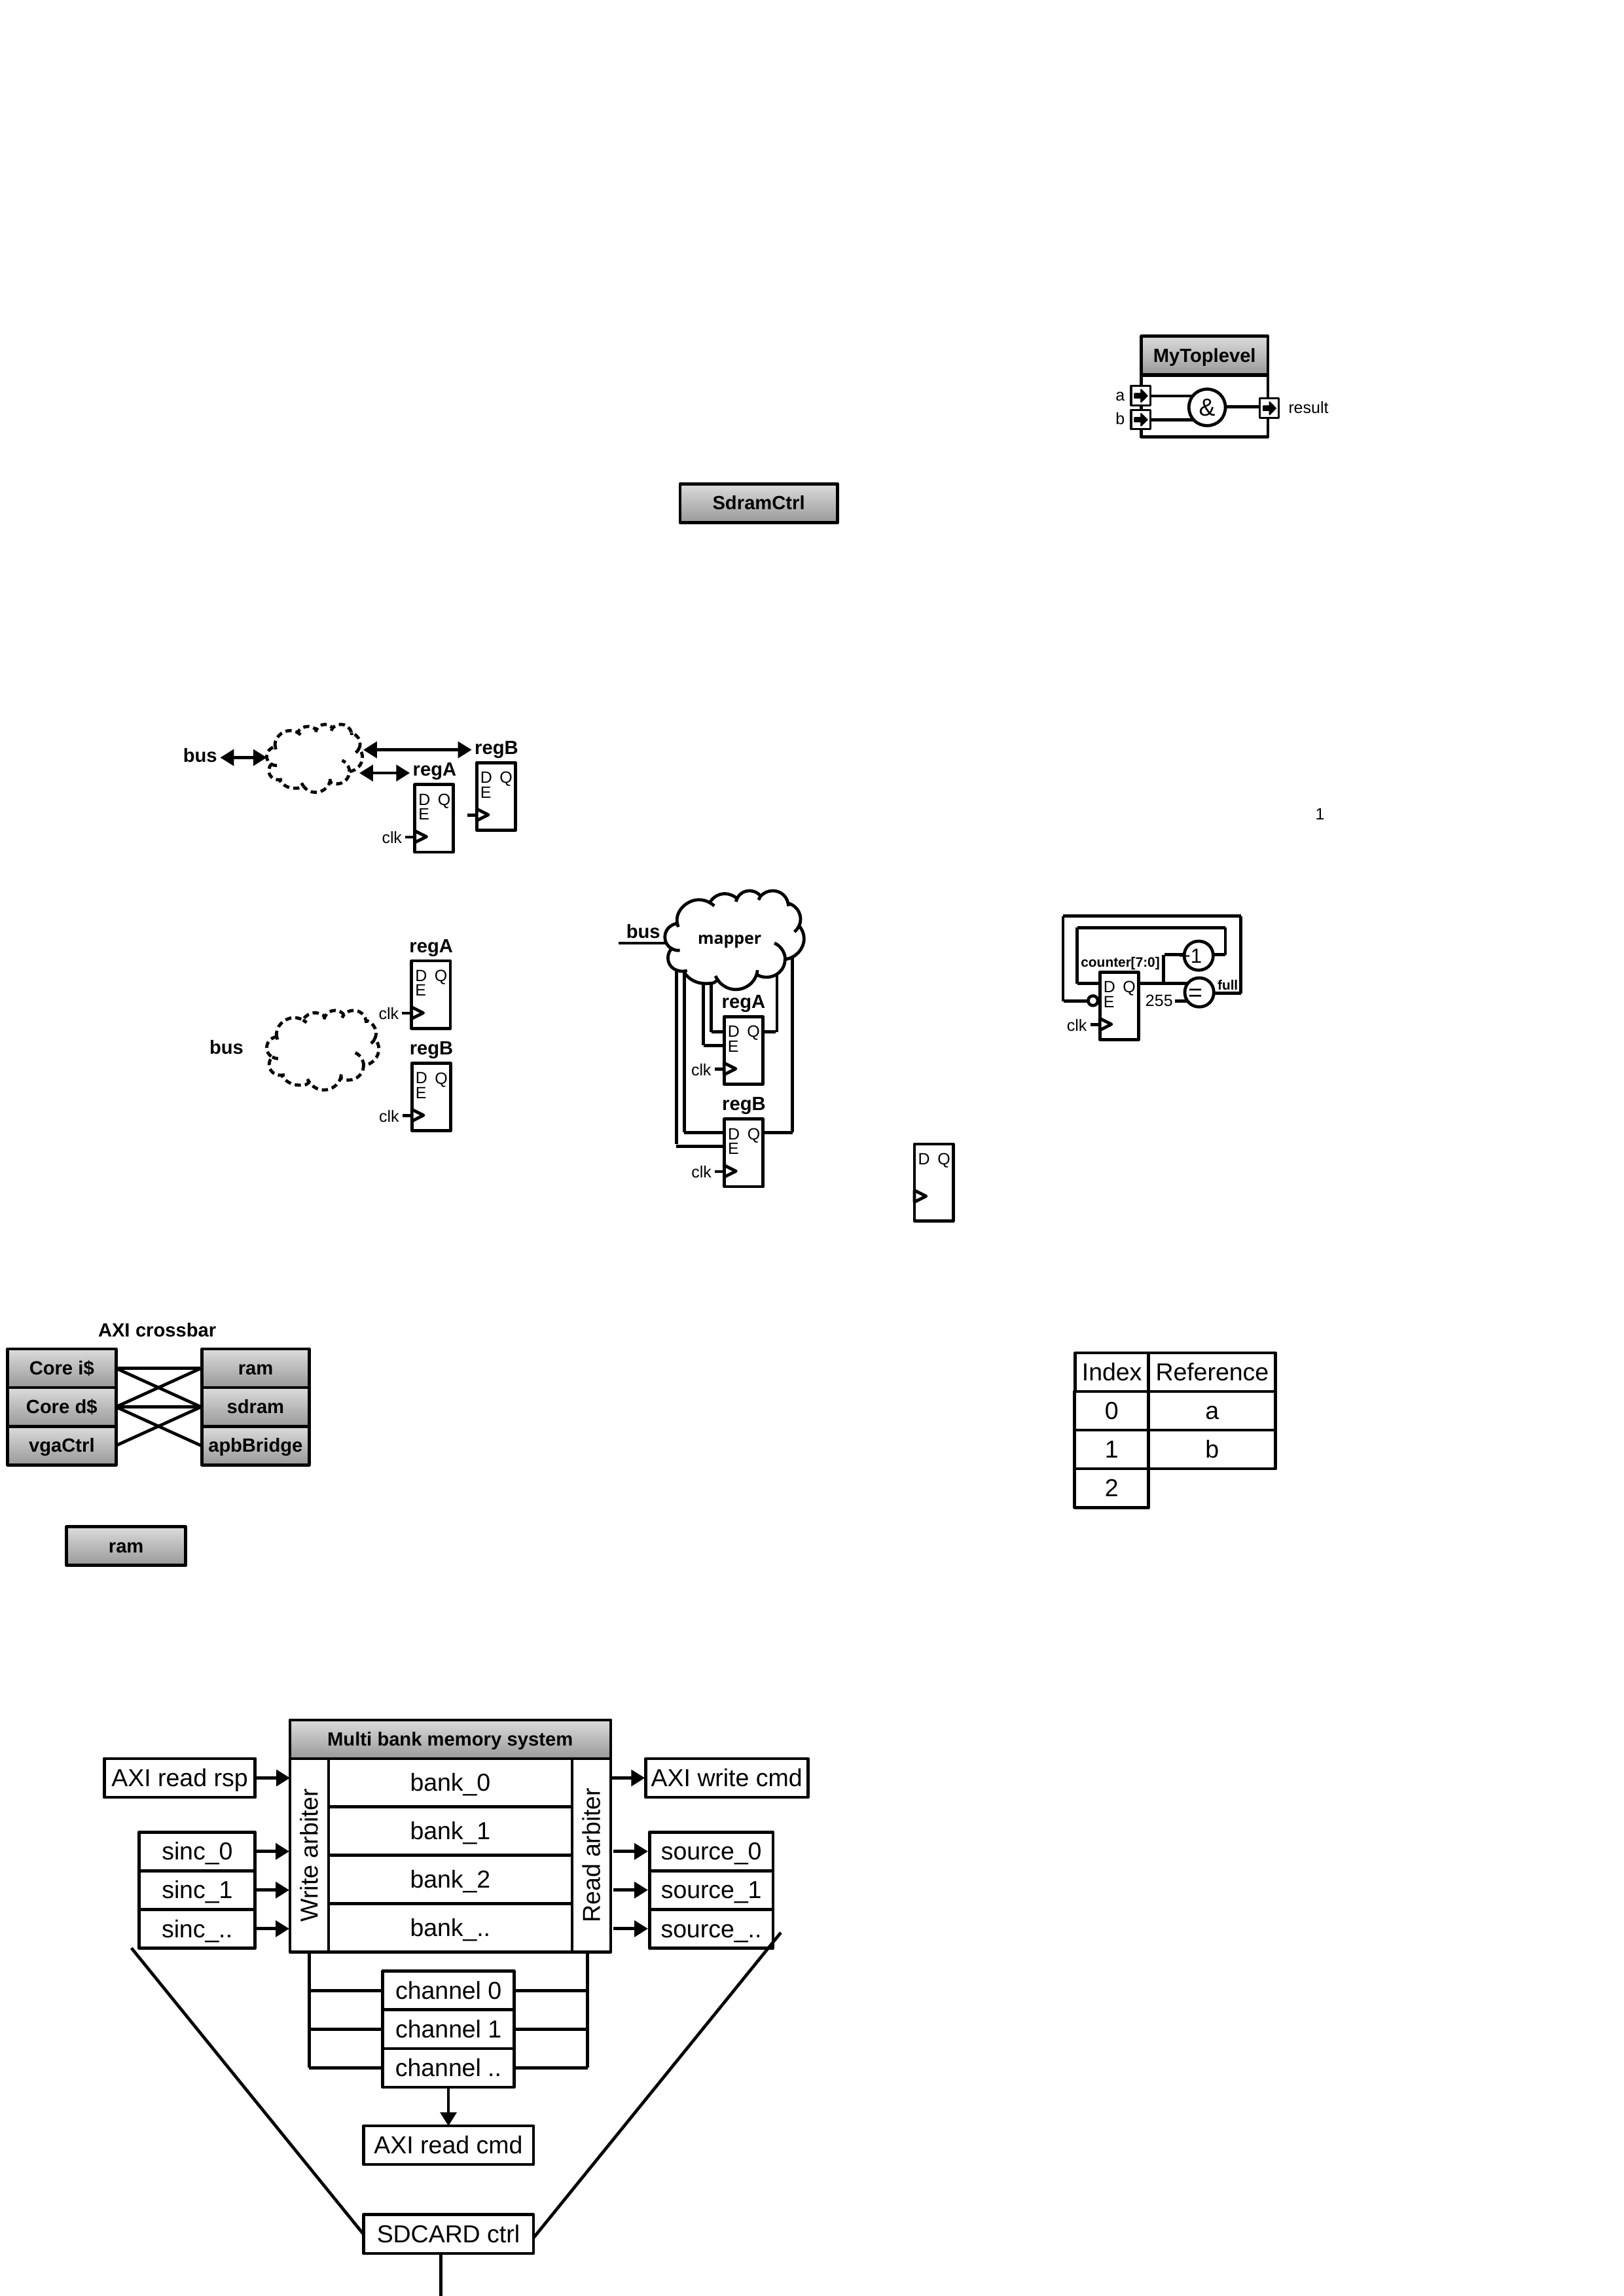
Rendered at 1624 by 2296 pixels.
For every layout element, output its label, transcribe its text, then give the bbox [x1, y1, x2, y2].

text_box AXI crossbar [88, 1314, 226, 1346]
text_box bus [610, 916, 677, 948]
text_box Q [425, 1064, 458, 1092]
text_box [1088, 996, 1098, 1006]
text_box regA [401, 753, 468, 785]
text_box b [1047, 404, 1135, 433]
text_box a [1148, 1391, 1276, 1430]
text_box channel 1 [382, 2009, 514, 2048]
text_box sdram [202, 1388, 310, 1426]
text_box +1 [1185, 941, 1214, 970]
text_box counter[7:0] [1079, 946, 1170, 978]
text_box mapper [664, 890, 804, 990]
text_box [914, 1174, 954, 1221]
text_box channel .. [382, 2048, 514, 2087]
text_box E [405, 976, 436, 1005]
text_box Core d$ [7, 1388, 117, 1426]
text_box & [1189, 389, 1226, 426]
text_box regA [397, 929, 465, 962]
text_box regB [463, 732, 530, 764]
text_box Multi bank memory system [289, 1719, 611, 1759]
text_box D [1093, 978, 1113, 988]
text_box clk [364, 1102, 414, 1130]
text_box SDCARD ctrl [363, 2214, 533, 2253]
text_box [417, 814, 454, 852]
text_box Read arbiter [573, 1759, 611, 1952]
text_box D [908, 1145, 928, 1174]
text_box clk [1052, 1011, 1102, 1039]
text_box D [718, 1120, 737, 1134]
text_box bank_0 [328, 1759, 573, 1806]
text_box Reference [1149, 1352, 1276, 1391]
text_box E [408, 800, 439, 829]
text_box vgaCtrl [7, 1426, 117, 1465]
text_box MyToplevel [1141, 336, 1269, 375]
text_box bank_.. [328, 1903, 573, 1952]
text_box Q [425, 962, 458, 990]
text_box channel 0 [382, 1971, 514, 2009]
text_box E [470, 778, 501, 806]
text_box source_0 [649, 1832, 774, 1871]
text_box D [406, 1064, 425, 1079]
text_box regB [710, 1088, 778, 1120]
text_box ram [202, 1349, 310, 1388]
text_box [411, 990, 450, 1029]
text_box [266, 724, 363, 793]
text_box AXI write cmd [645, 1759, 808, 1798]
text_box clk [364, 999, 414, 1028]
text_box E [717, 1032, 749, 1060]
text_box 0 [1074, 1391, 1148, 1430]
text_box bank_1 [328, 1806, 573, 1855]
text_box [1100, 1001, 1139, 1040]
text_box D [717, 1018, 737, 1032]
text_box E [405, 1079, 437, 1107]
text_box [477, 792, 516, 831]
text_box counter[7:0] [1071, 946, 1075, 978]
text_box Q [428, 785, 461, 814]
text_box = [1185, 978, 1211, 1007]
text_box source_1 [649, 1871, 774, 1909]
text_box 255 [1134, 986, 1184, 1015]
text_box regA [713, 986, 776, 1018]
text_box 2 [1074, 1469, 1149, 1508]
text_box bank_2 [328, 1855, 573, 1903]
text_box [724, 1046, 763, 1085]
text_box E [1093, 988, 1125, 1016]
text_box [412, 1092, 451, 1131]
text_box Q [490, 763, 522, 792]
text_box Q [737, 1120, 770, 1148]
text_box 1 [1074, 1430, 1148, 1469]
text_box D [405, 962, 425, 976]
text_box full [1194, 969, 1261, 1001]
text_box Write arbiter [289, 1759, 328, 1952]
text_box [727, 1148, 763, 1187]
text_box b [1148, 1430, 1276, 1469]
text_box SdramCtrl [680, 484, 838, 523]
text_box [1135, 375, 1278, 437]
text_box apbBridge [202, 1426, 310, 1465]
text_box [266, 1010, 379, 1090]
text_box AXI read cmd [363, 2126, 533, 2165]
text_box sinc_0 [139, 1832, 255, 1871]
text_box ram [66, 1526, 186, 1566]
text_box Q [1113, 978, 1146, 1001]
text_box E [718, 1134, 749, 1163]
text_box sinc_1 [139, 1871, 255, 1909]
text_box sinc_.. [139, 1909, 255, 1948]
text_box Core i$ [7, 1349, 117, 1388]
text_box result [1278, 393, 1375, 422]
text_box clk [367, 823, 417, 852]
text_box Q [737, 1018, 770, 1046]
text_box D [470, 763, 490, 778]
text_box clk [676, 1158, 727, 1187]
text_box regB [398, 1032, 465, 1064]
text_box bus [193, 1031, 260, 1064]
text_box clk [686, 1056, 727, 1084]
text_box clk [678, 1056, 683, 1084]
text_box Index [1075, 1352, 1149, 1391]
text_box AXI read rsp [104, 1759, 255, 1798]
text_box source_.. [649, 1909, 774, 1948]
text_box Q [928, 1145, 960, 1174]
text_box 1 [1295, 799, 1345, 829]
text_box D [408, 785, 428, 800]
text_box bus [167, 740, 234, 772]
text_box a [1047, 380, 1135, 404]
